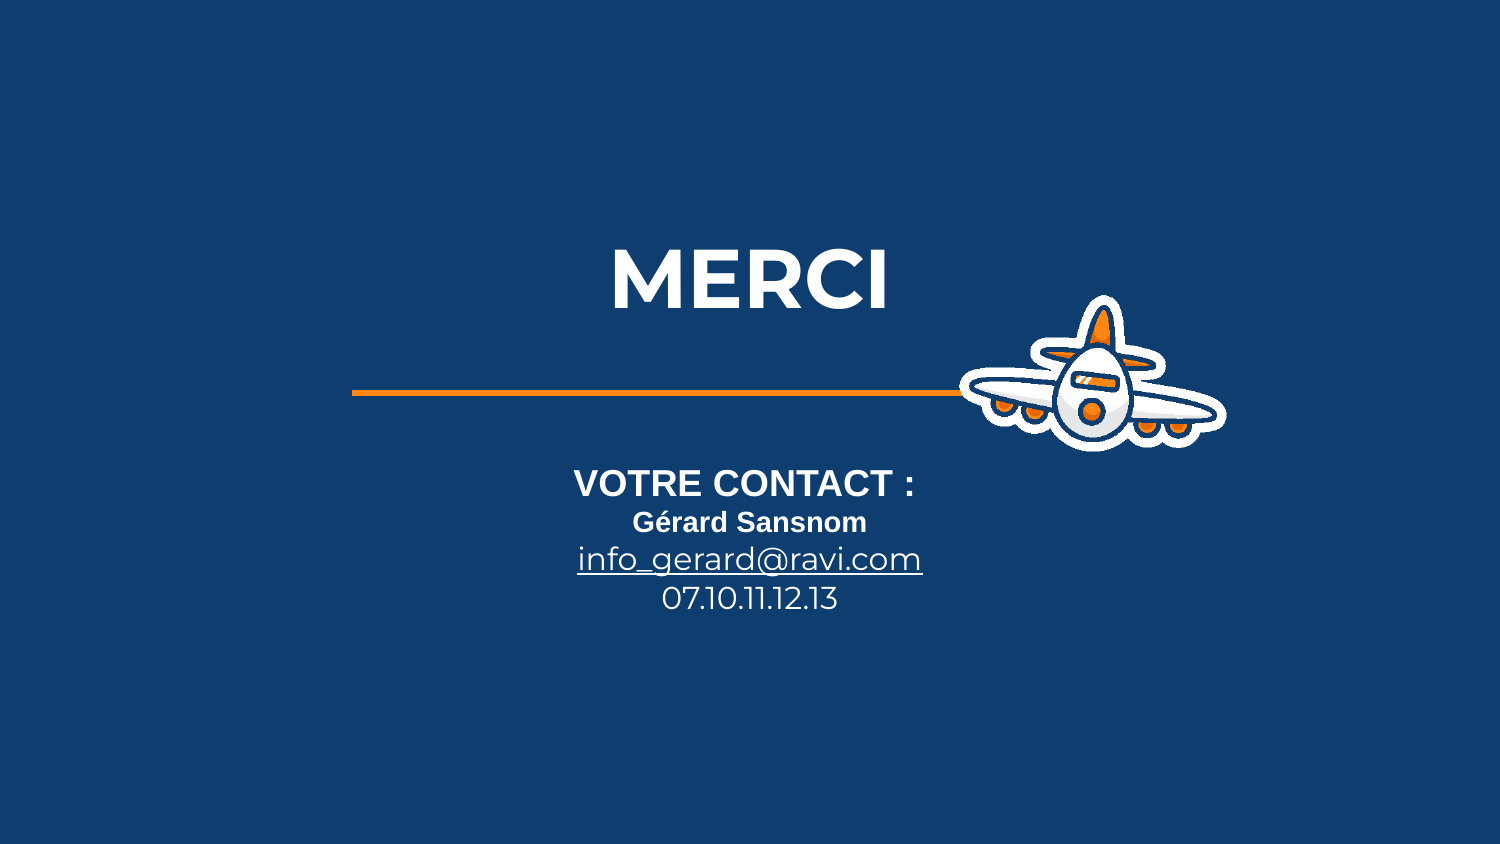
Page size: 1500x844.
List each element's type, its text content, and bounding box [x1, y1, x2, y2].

picture [959, 295, 1227, 452]
title MERCI [368, 209, 1132, 313]
title VOTRE CONTACT : Gérard Sansnom info_gerard@ravi.com 07.10.11.12.13 [512, 443, 988, 616]
